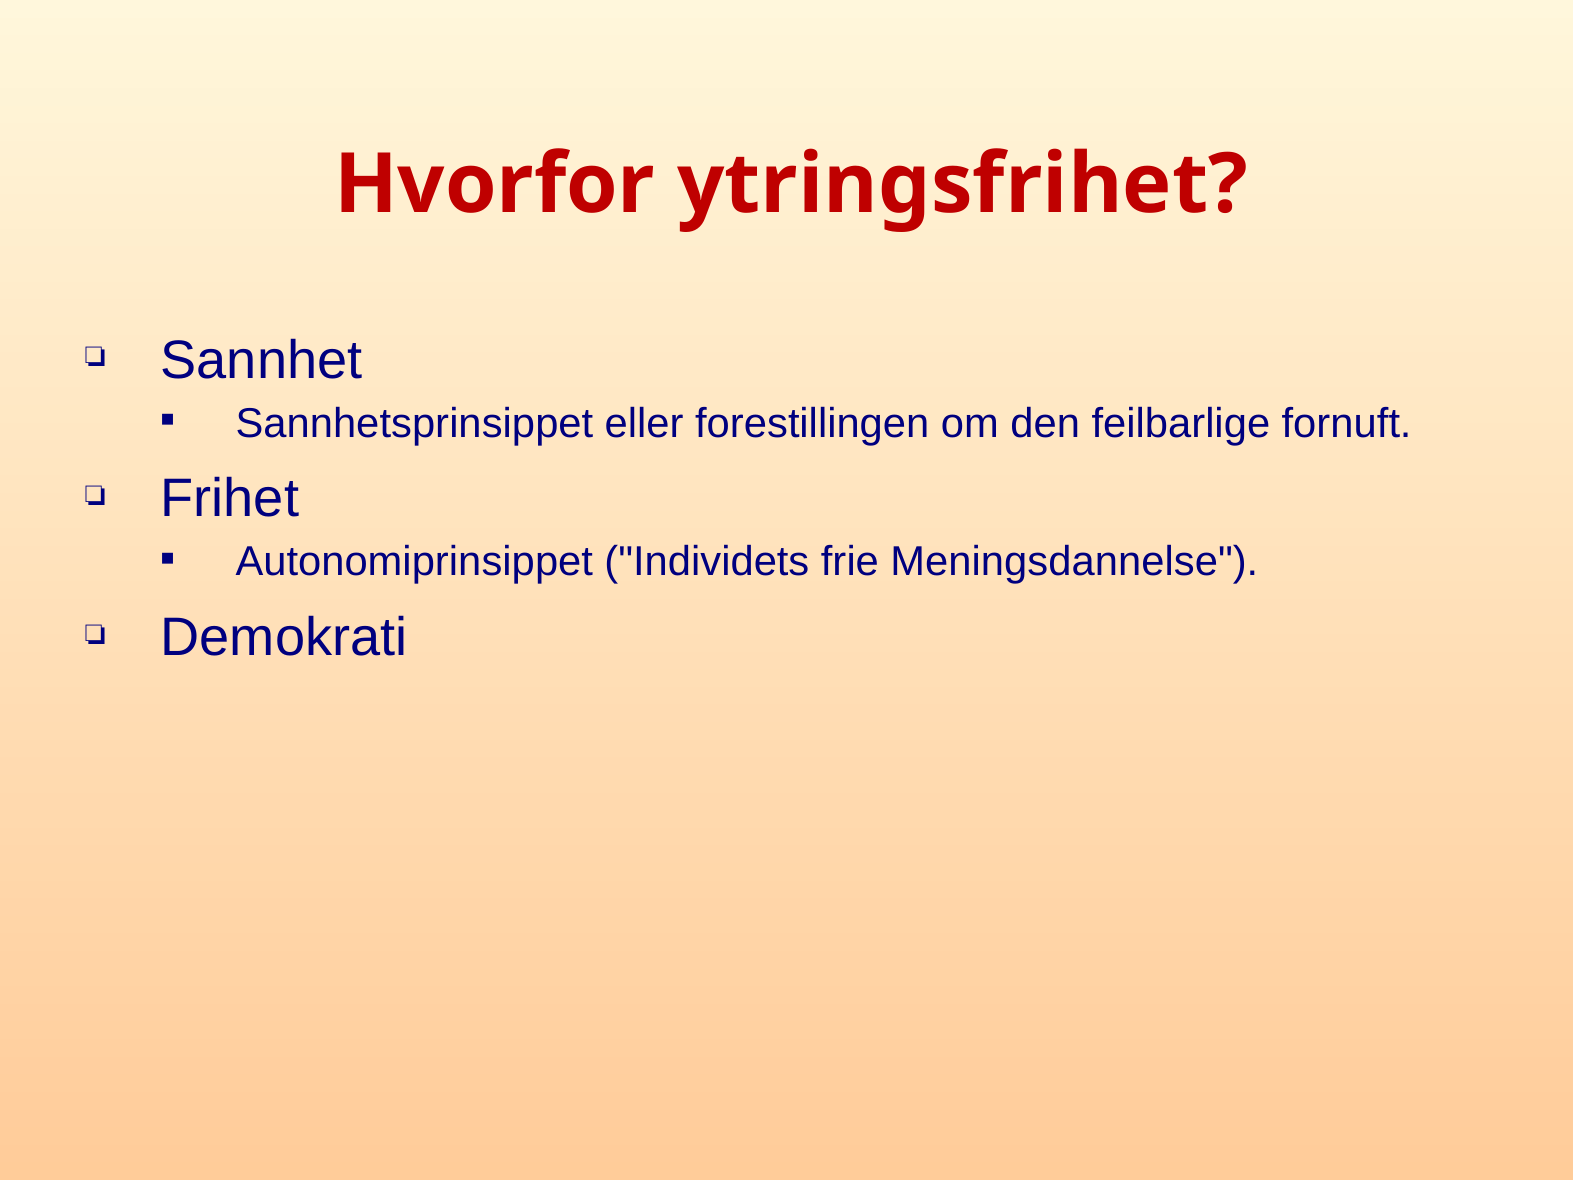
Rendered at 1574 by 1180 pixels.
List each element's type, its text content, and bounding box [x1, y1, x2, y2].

list Sannhet Sannhetsprinsippet eller forestillingen om den feilbarlige fornuft. Frihet Autonomiprinsippet ("Individets frie Meningsdannelse"). Demokrati [85, 336, 1539, 1170]
title Hvorfor ytringsfrihet? [39, 54, 1543, 309]
